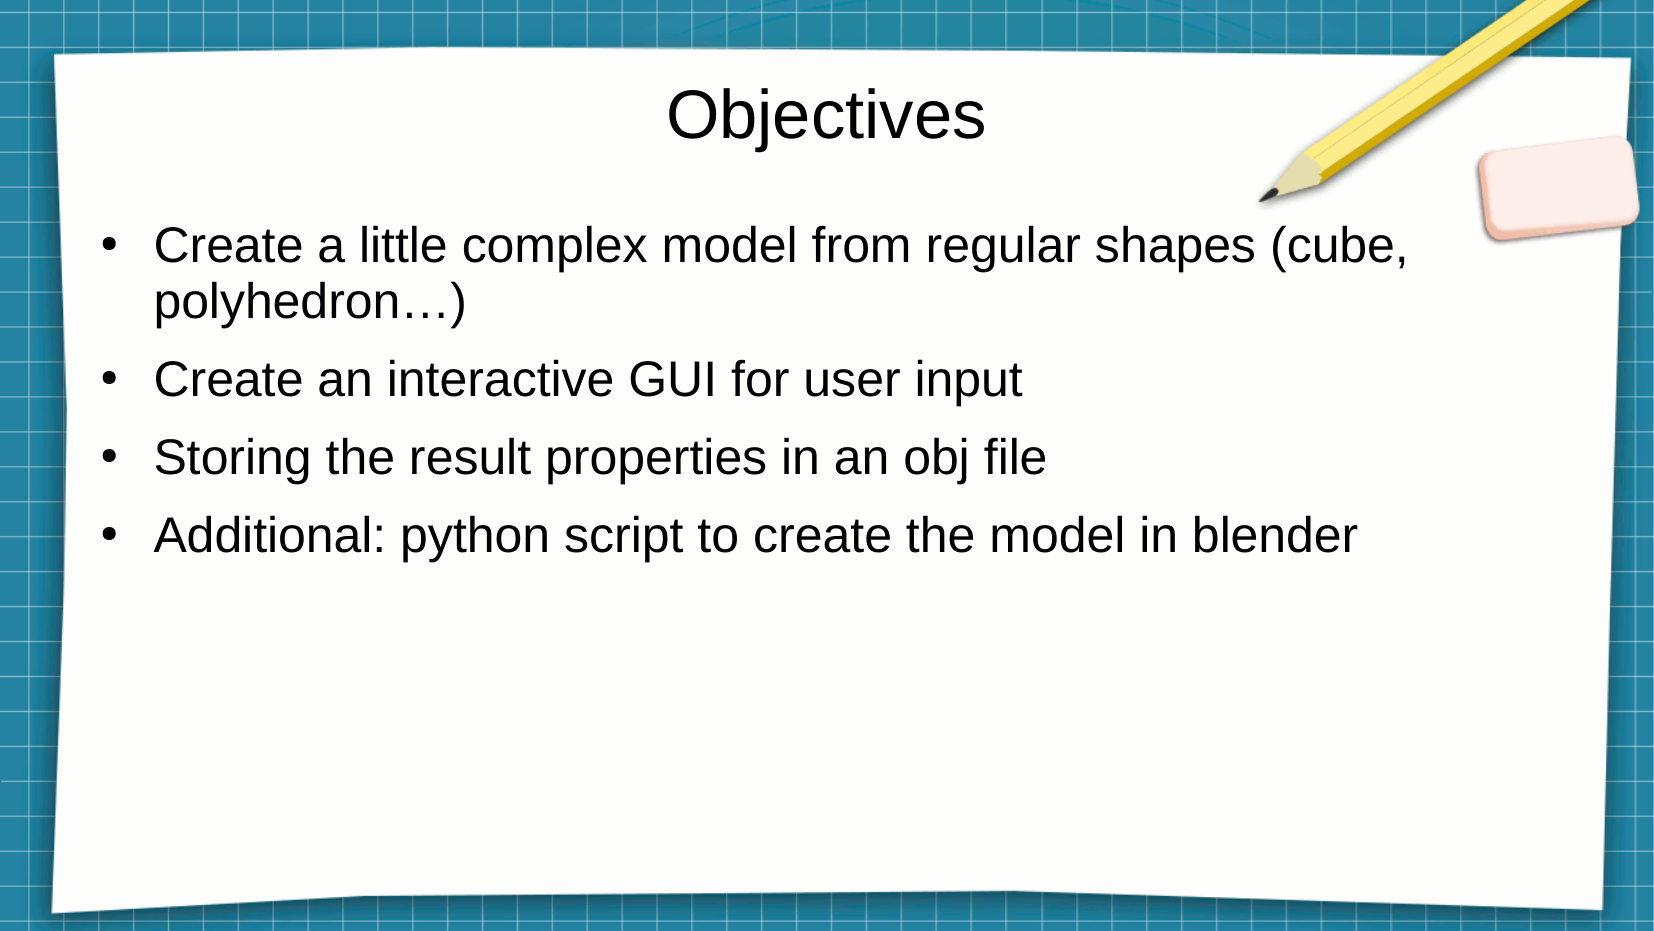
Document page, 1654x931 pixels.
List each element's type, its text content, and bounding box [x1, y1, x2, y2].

title Objectives [82, 37, 1571, 193]
list Create a little complex model from regular shapes (cube, polyhedron…) Create an interactive GUI for user input Storing the result properties in an obj file Additional: python script to create the model in blender [82, 217, 1571, 758]
picture [0, 0, 1654, 931]
